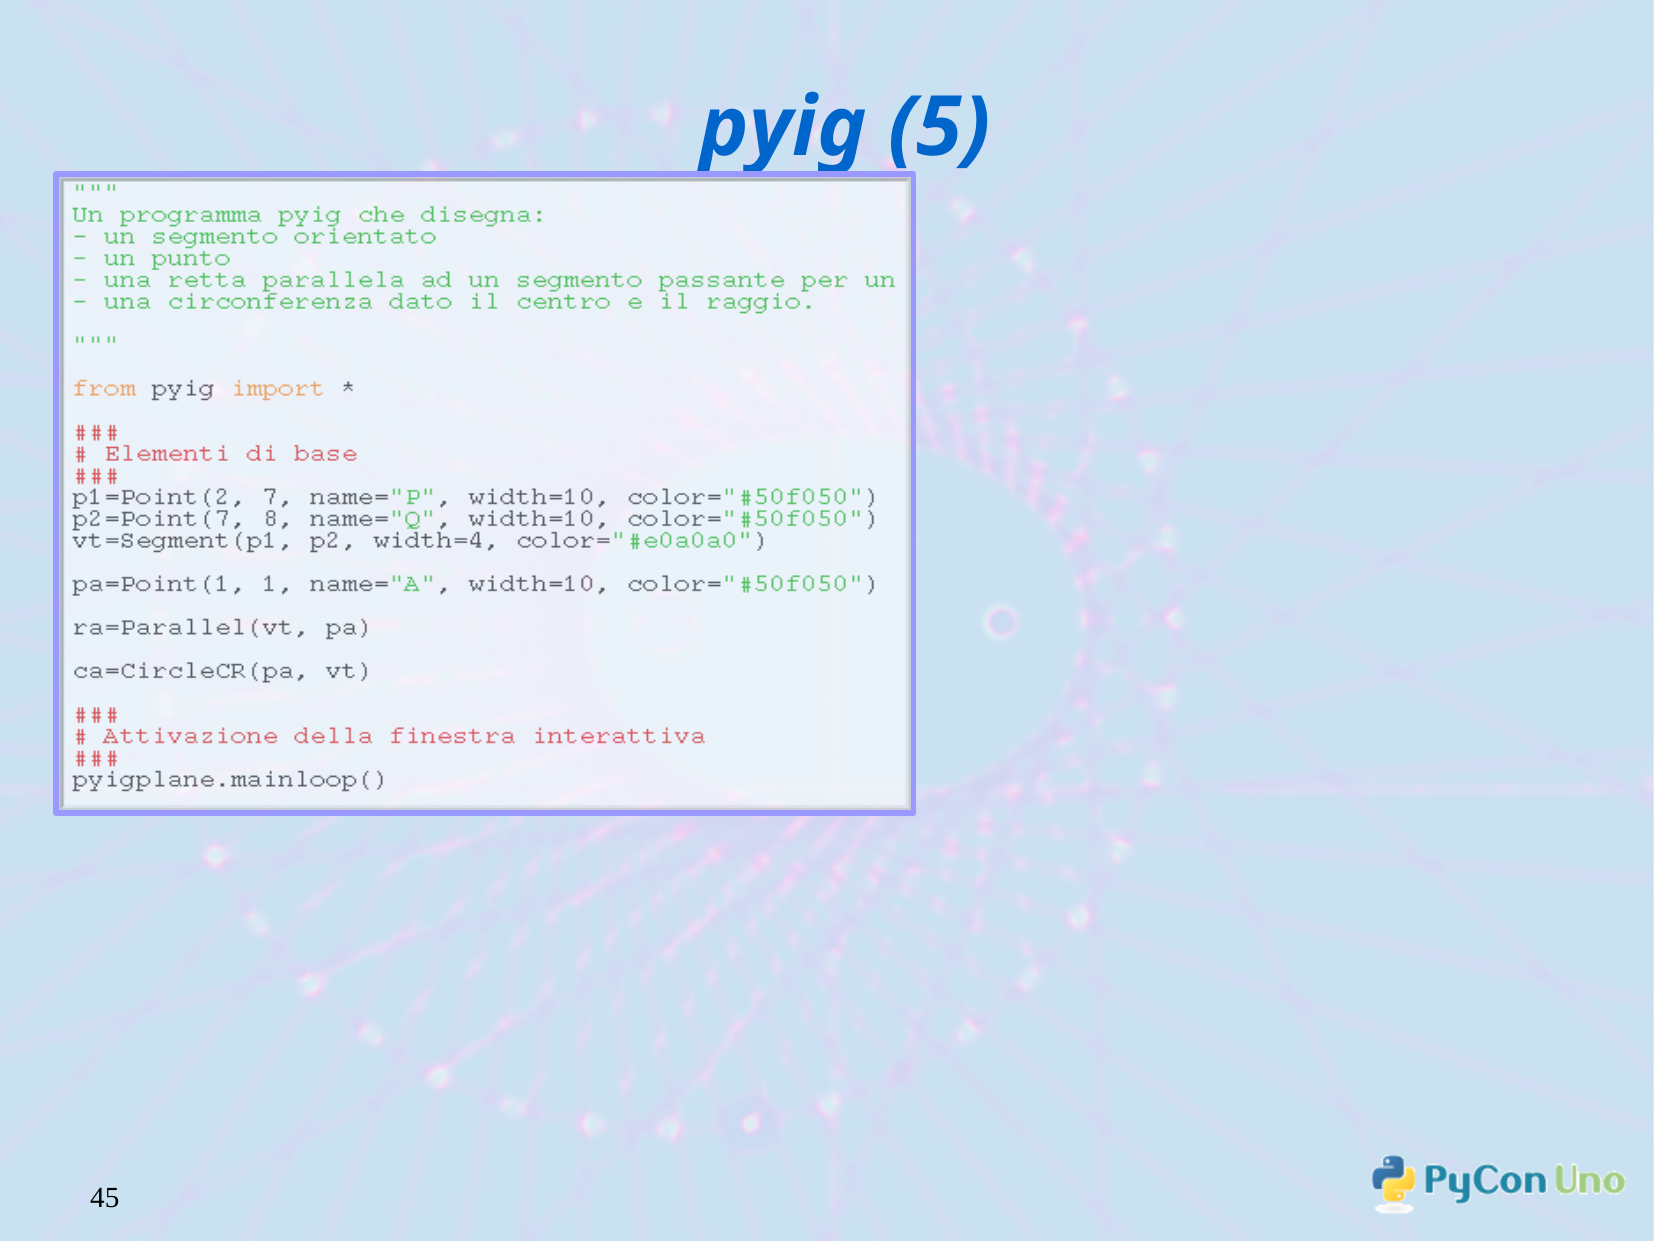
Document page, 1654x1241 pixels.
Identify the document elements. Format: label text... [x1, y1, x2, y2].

title pyig (5) [139, 19, 1552, 227]
picture [0, 0, 1654, 1241]
